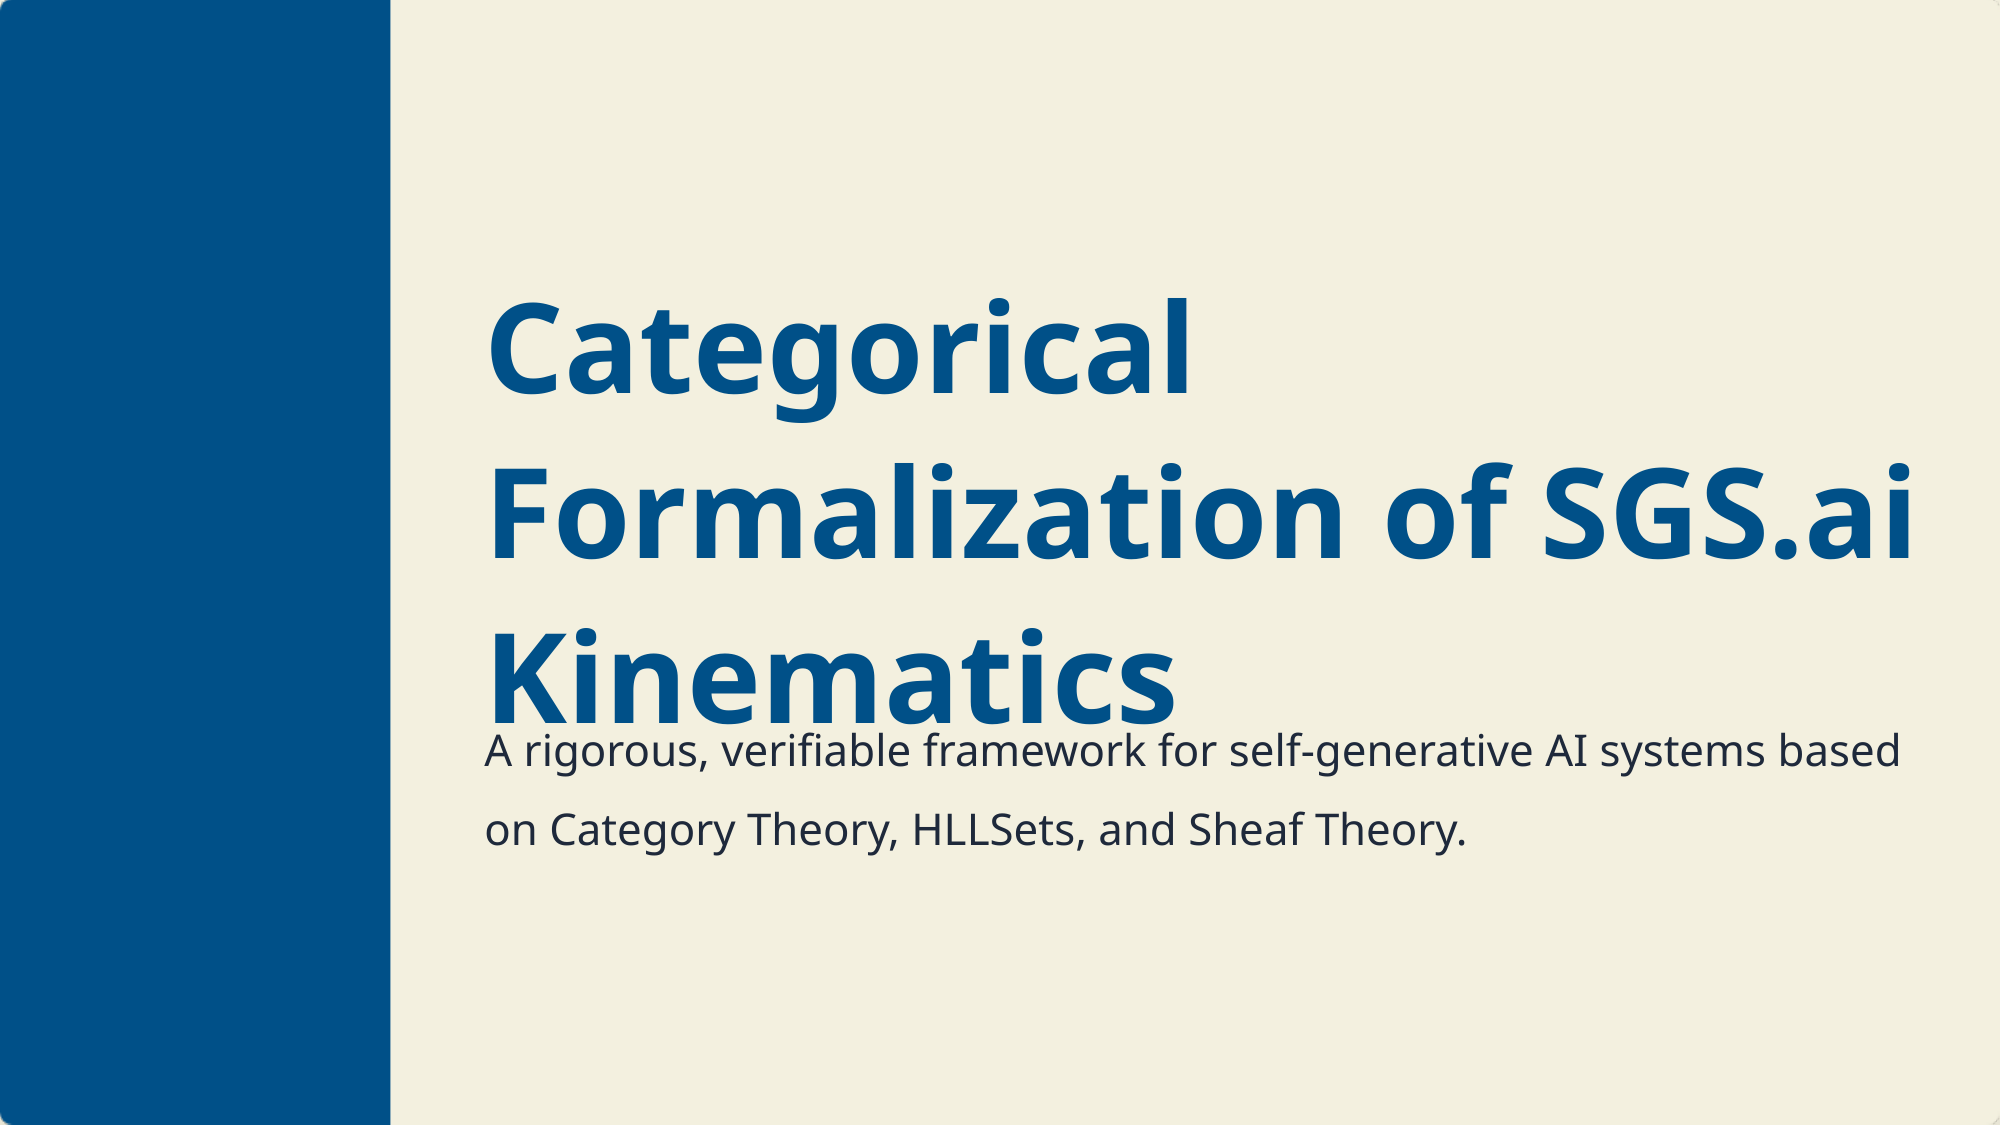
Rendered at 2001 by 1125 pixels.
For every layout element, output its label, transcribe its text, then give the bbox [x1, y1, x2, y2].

picture [0, 0, 2000, 1125]
text_box A rigorous, verifiable framework for self-generative AI systems based on Category Theory, HLLSets, and Sheaf Theory. [484, 696, 1907, 855]
text_box Categorical Formalization of SGS.ai Kinematics [484, 253, 1978, 749]
